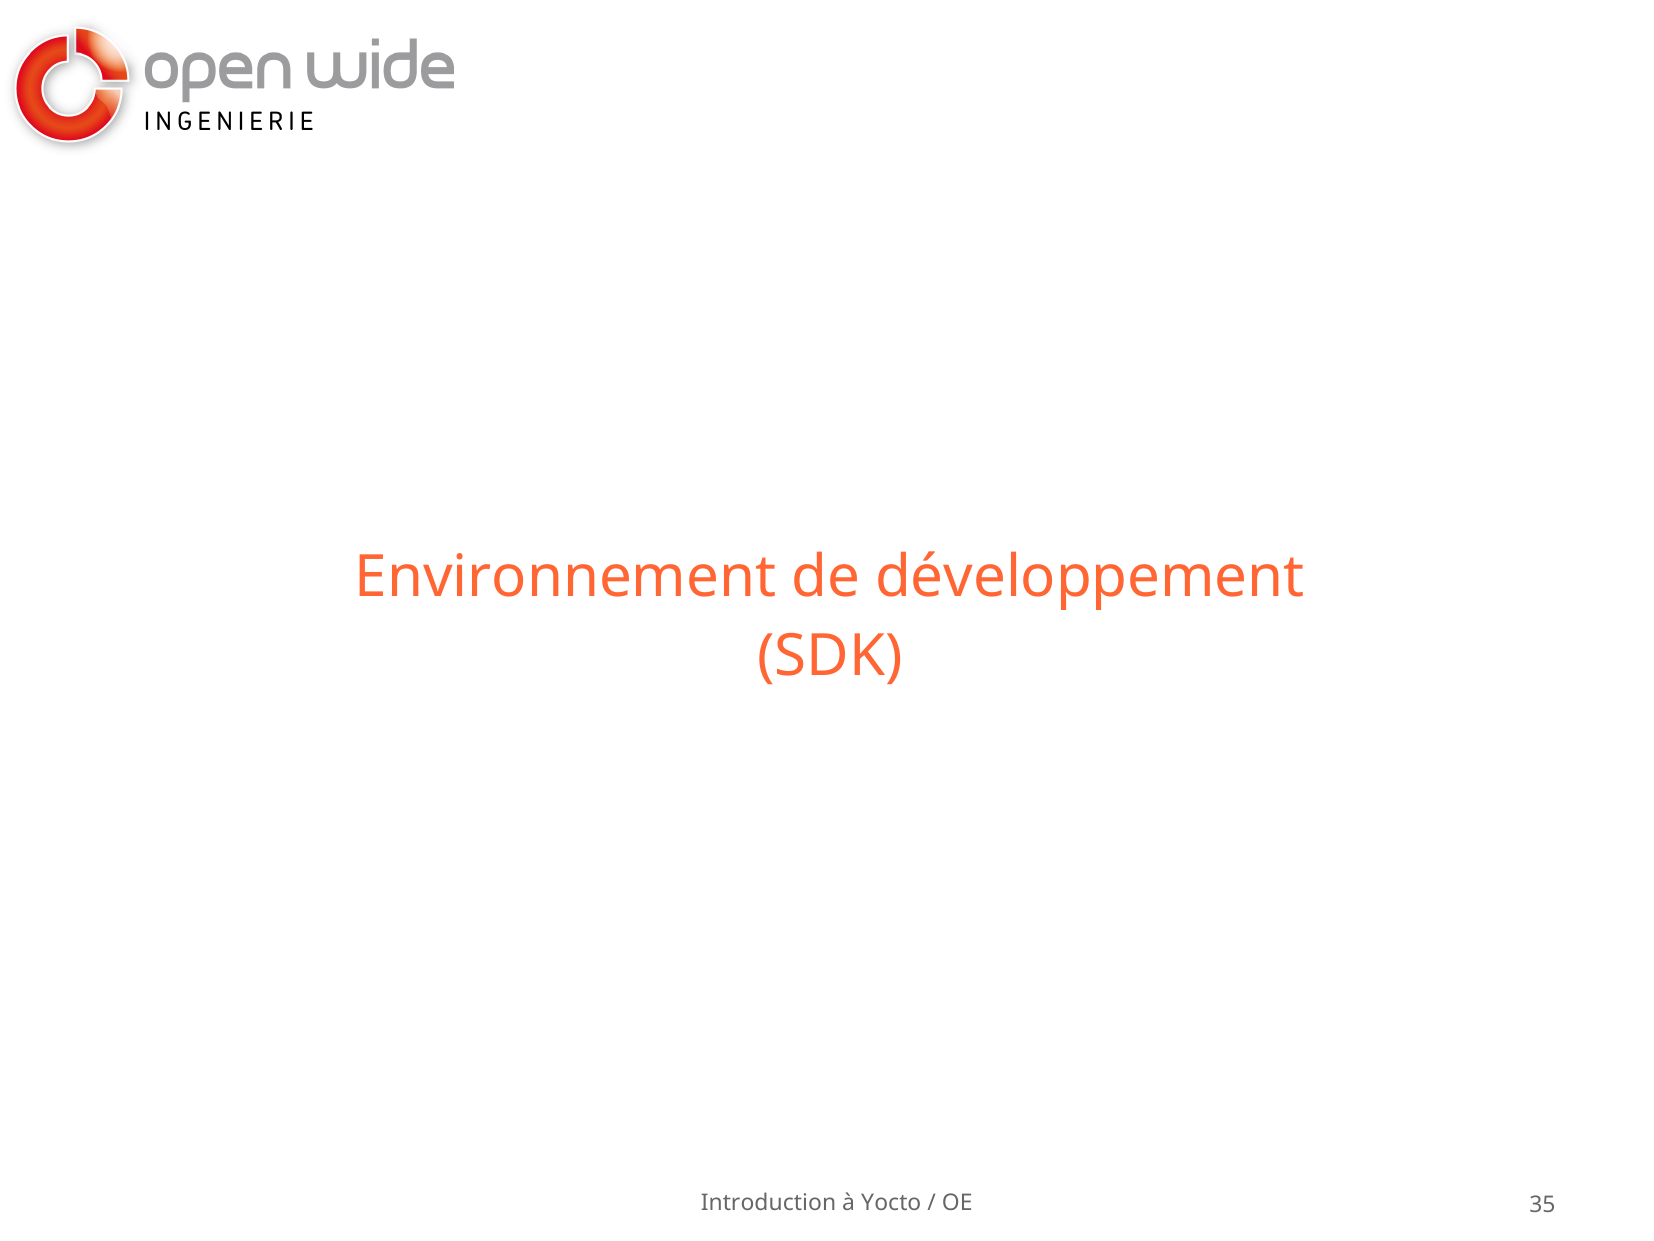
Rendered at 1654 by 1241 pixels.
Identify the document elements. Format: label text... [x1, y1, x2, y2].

picture [0, 0, 454, 161]
subtitle Environnement de développement (SDK) [350, 195, 1309, 1031]
